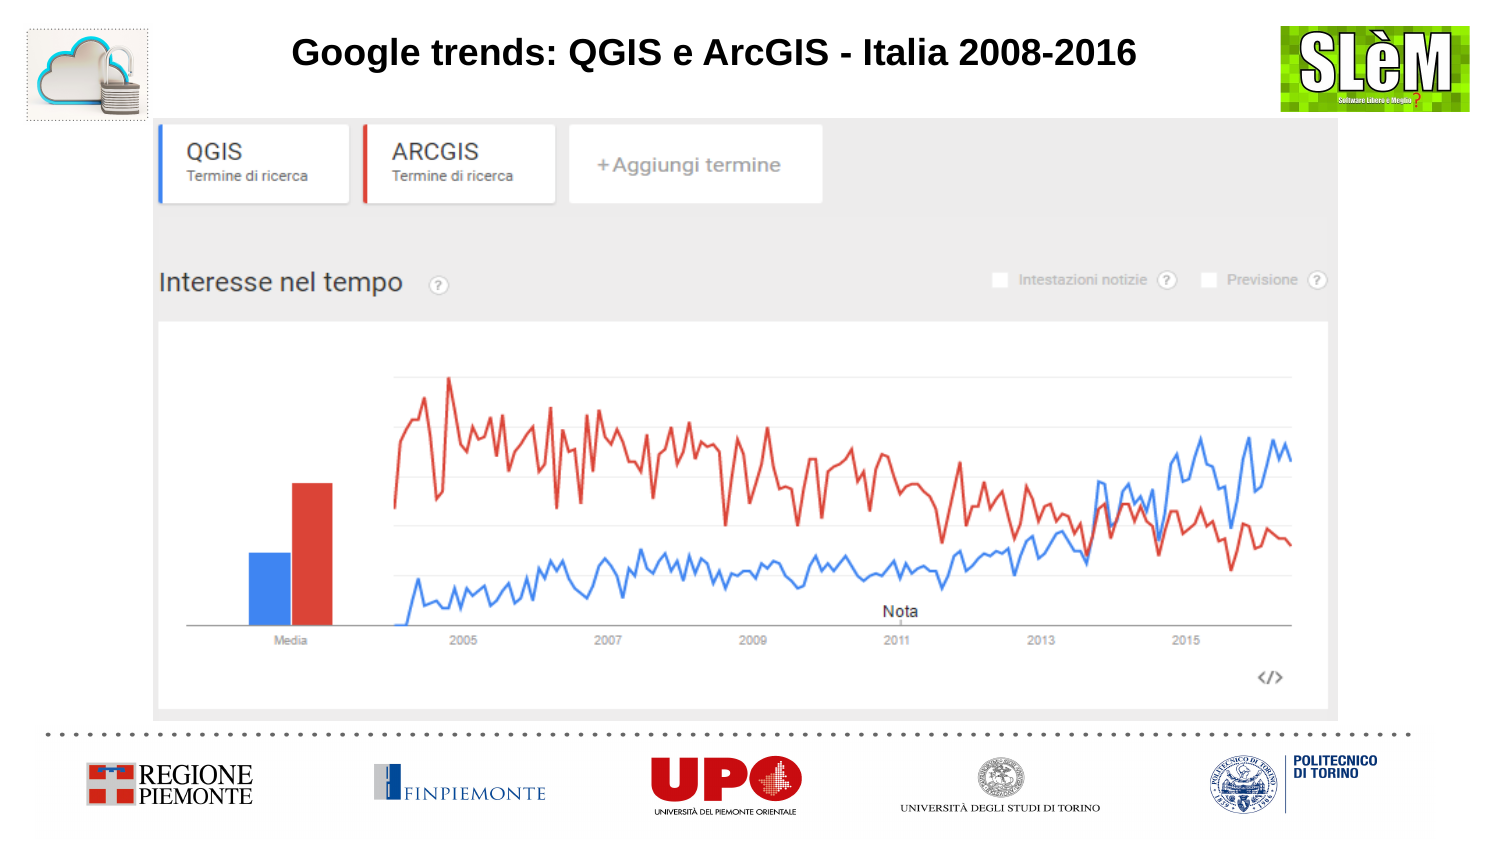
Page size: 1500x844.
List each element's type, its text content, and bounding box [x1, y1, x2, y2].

text_box Google trends: QGIS e ArcGIS - Italia 2008-2016 [165, 23, 1264, 154]
picture [1280, 26, 1470, 112]
picture [35, 725, 1436, 839]
picture [23, 23, 1338, 721]
